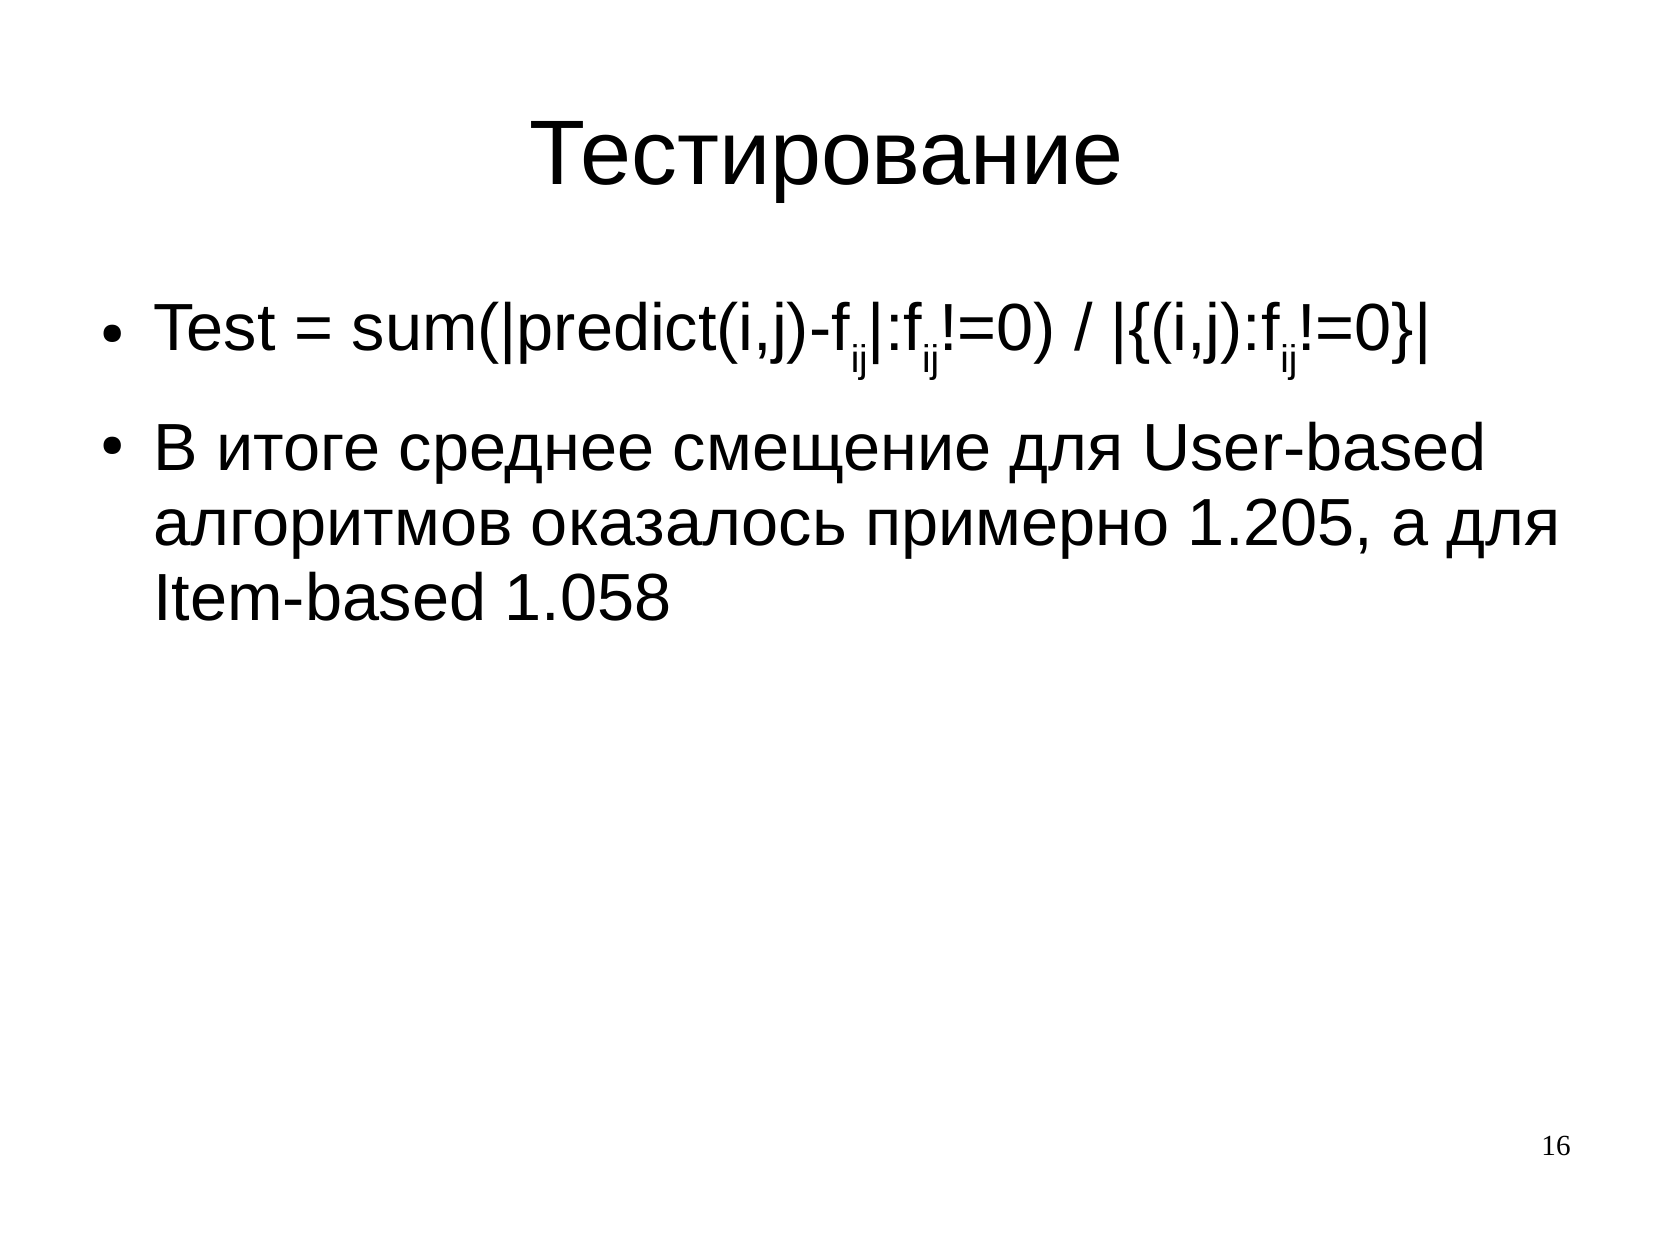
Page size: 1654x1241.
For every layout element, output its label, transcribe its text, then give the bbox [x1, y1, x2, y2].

title Тестирование [82, 49, 1571, 257]
list Test = sum(|predict(i,j)-fij|:fij!=0) / |{(i,j):fij!=0}| В итоге среднее смещение для User-based алгоритмов оказалось примерно 1.205, а для Item-based 1.058 [82, 290, 1571, 1010]
